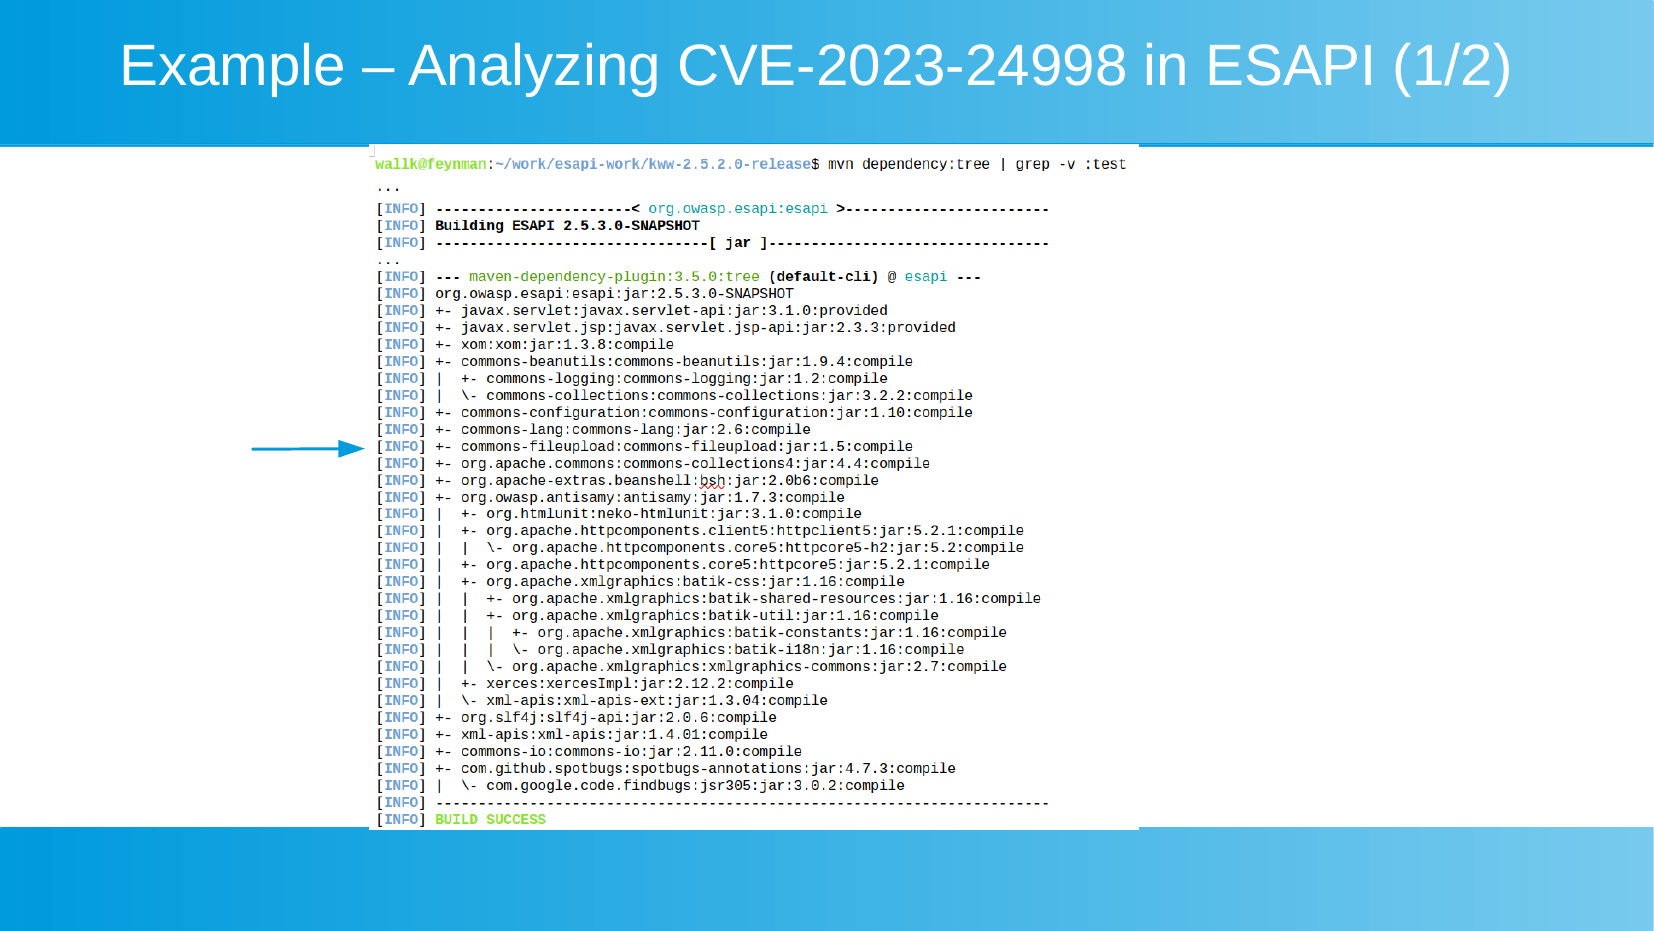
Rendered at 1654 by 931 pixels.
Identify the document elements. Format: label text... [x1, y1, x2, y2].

title Example – Analyzing CVE-2023-24998 in ESAPI (1/2) [19, 0, 1631, 142]
picture [369, 145, 1139, 830]
